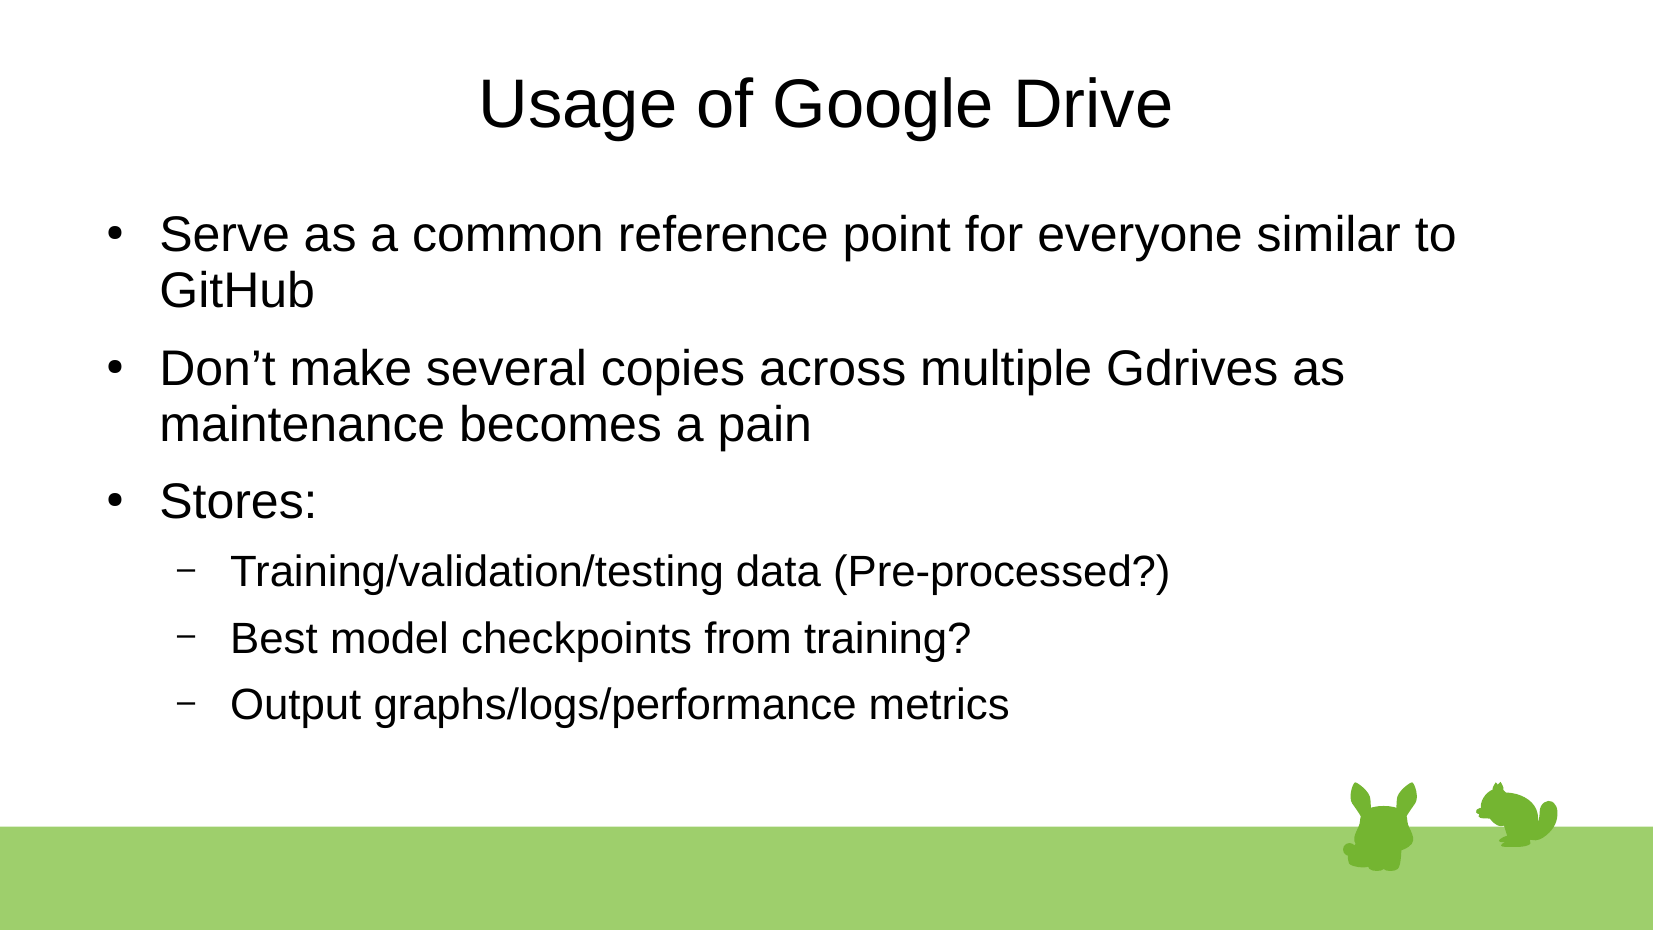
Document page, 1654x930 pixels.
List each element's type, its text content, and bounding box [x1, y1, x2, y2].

list Serve as a common reference point for everyone similar to GitHub Don’t make several copies across multiple Gdrives as maintenance becomes a pain Stores: Training/validation/testing data (Pre-processed?) Best model checkpoints from training? Output graphs/logs/performance metrics [88, 206, 1565, 739]
title Usage of Google Drive [88, 29, 1565, 178]
